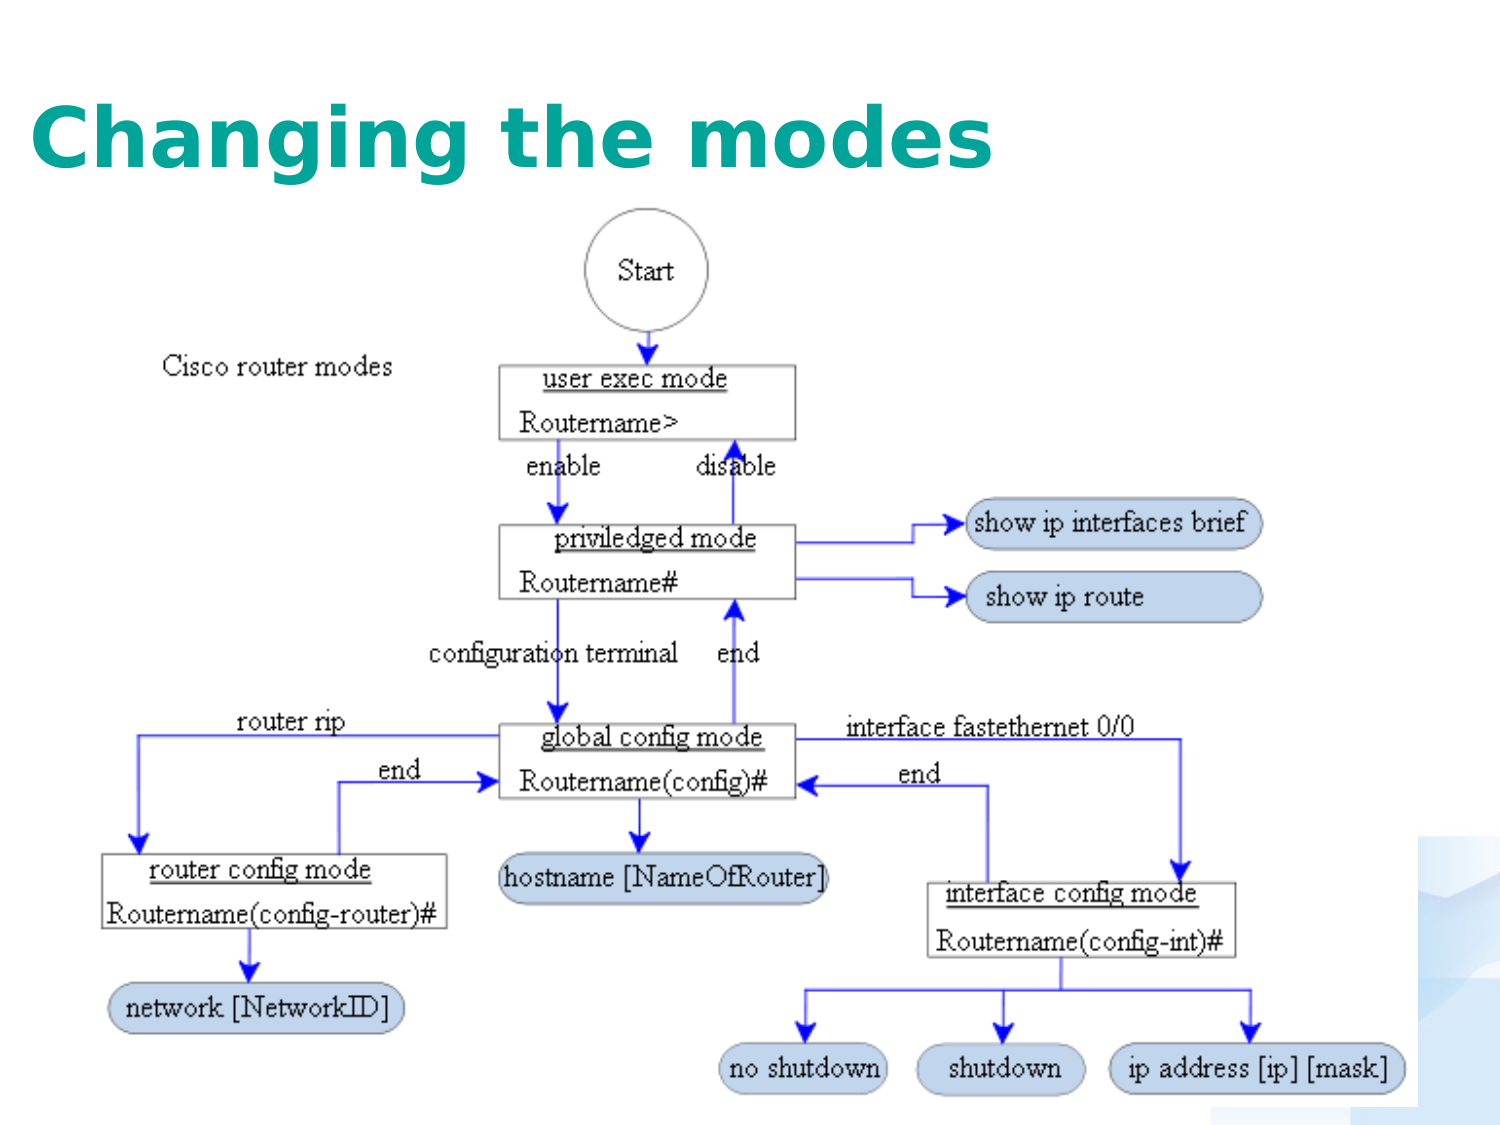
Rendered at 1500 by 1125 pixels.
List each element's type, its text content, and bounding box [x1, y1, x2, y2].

title Changing the modes [29, 21, 1477, 257]
picture [0, 0, 1500, 1125]
